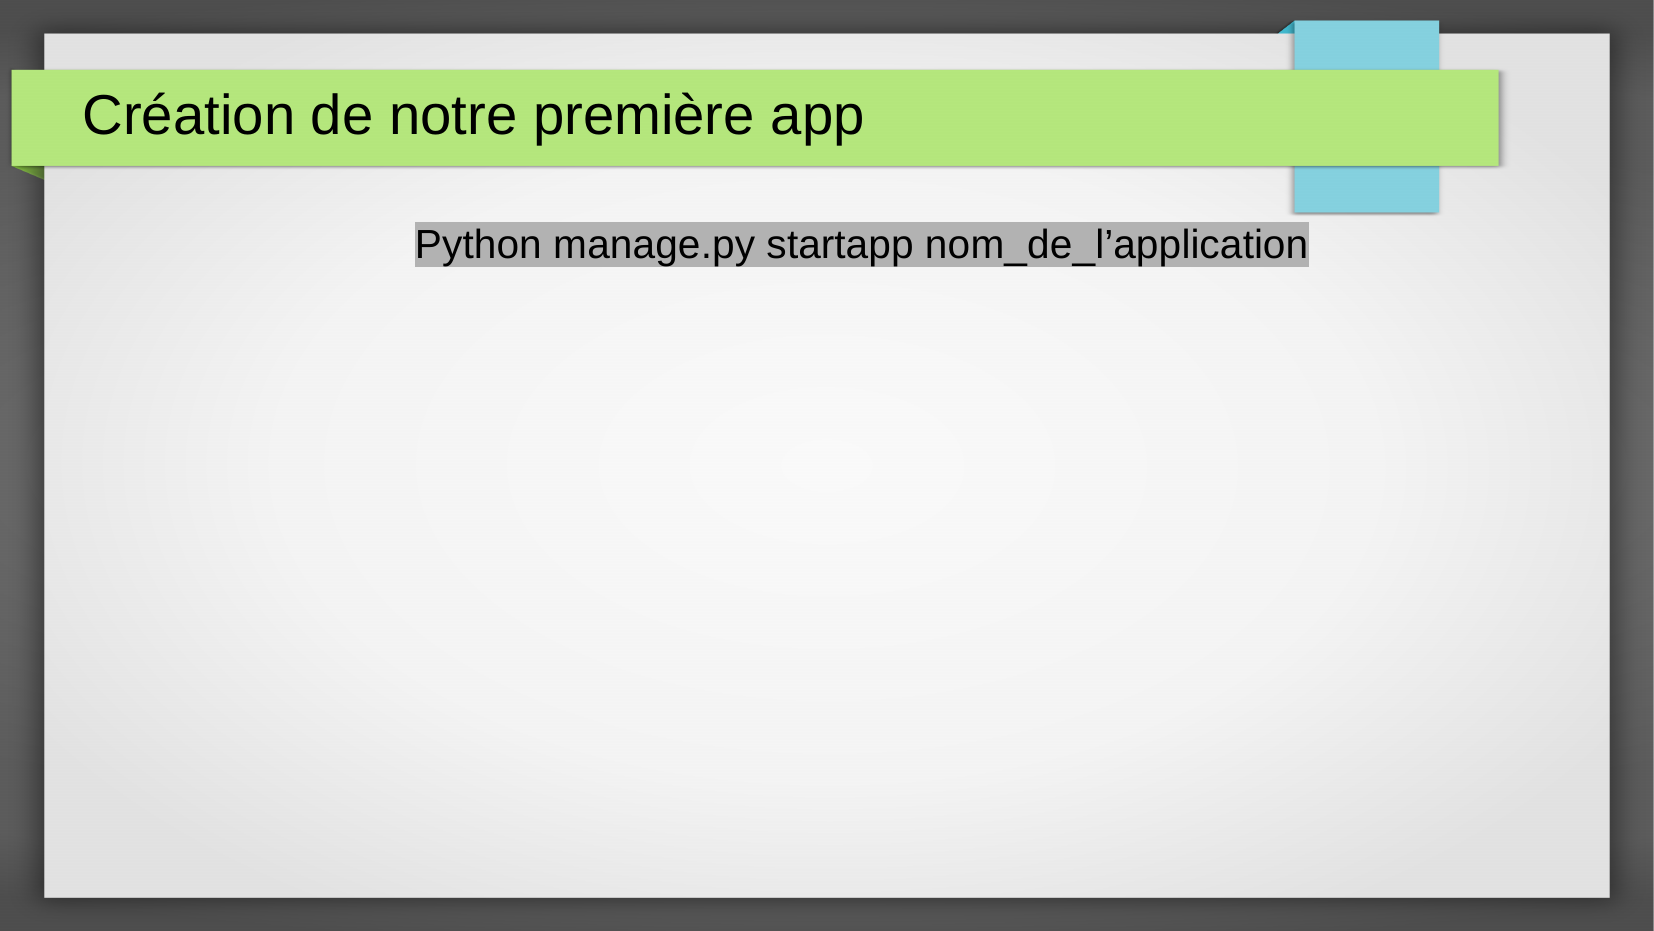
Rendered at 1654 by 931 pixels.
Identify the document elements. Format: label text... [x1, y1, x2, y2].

list Python manage.py startapp nom_de_l’application [82, 221, 1571, 479]
picture [0, 0, 1654, 931]
title Création de notre première app [82, 70, 1264, 160]
